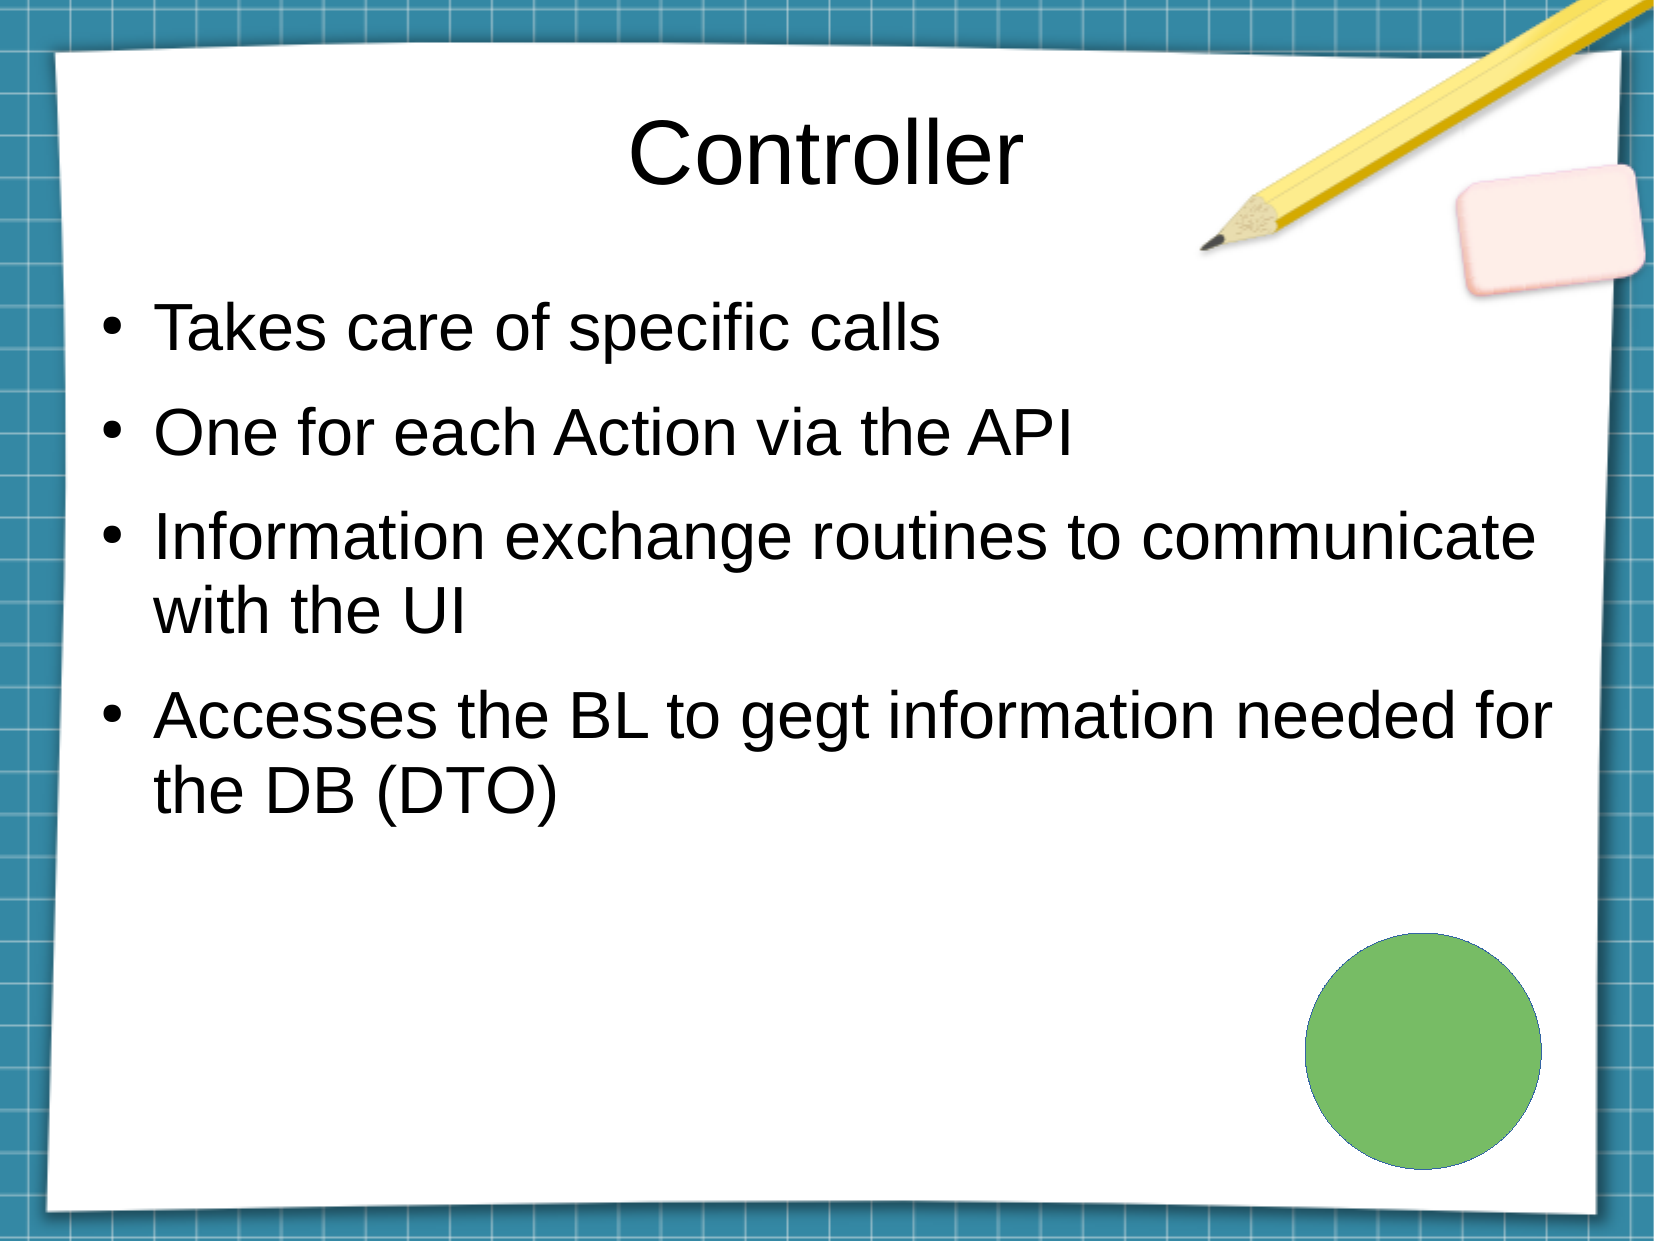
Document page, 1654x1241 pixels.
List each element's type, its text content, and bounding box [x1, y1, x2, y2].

list Takes care of specific calls One for each Action via the API Information exchange routines to communicate with the UI Accesses the BL to gegt information needed for the DB (DTO) [82, 290, 1571, 1010]
picture [0, 0, 1654, 1241]
text_box [1305, 933, 1542, 1170]
title Controller [82, 49, 1571, 257]
